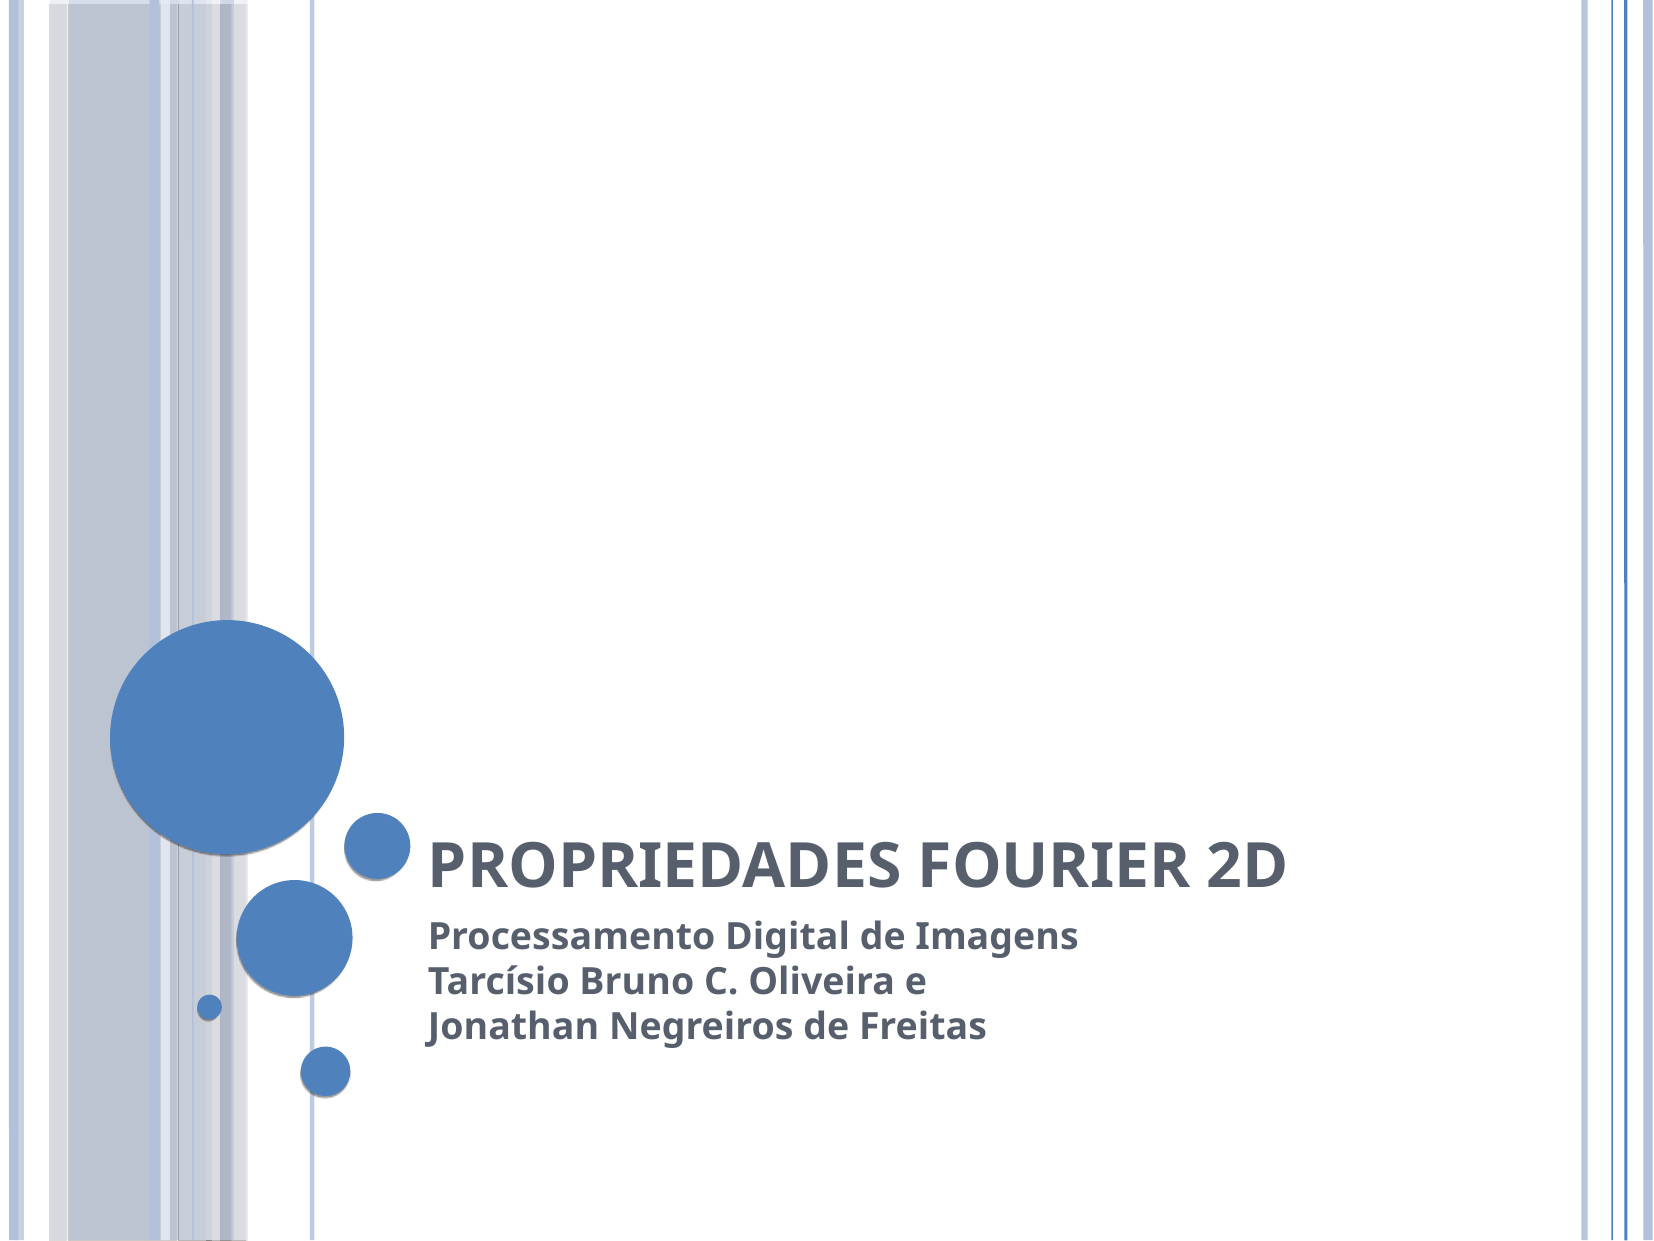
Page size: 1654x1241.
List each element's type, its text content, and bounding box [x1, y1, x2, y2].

text_box Processamento Digital de Imagens Tarcísio Bruno C. Oliveira e Jonathan Negreiros de Freitas [413, 904, 1530, 1153]
text_box PROPRIEDADES FOURIER 2D [413, 564, 1530, 904]
